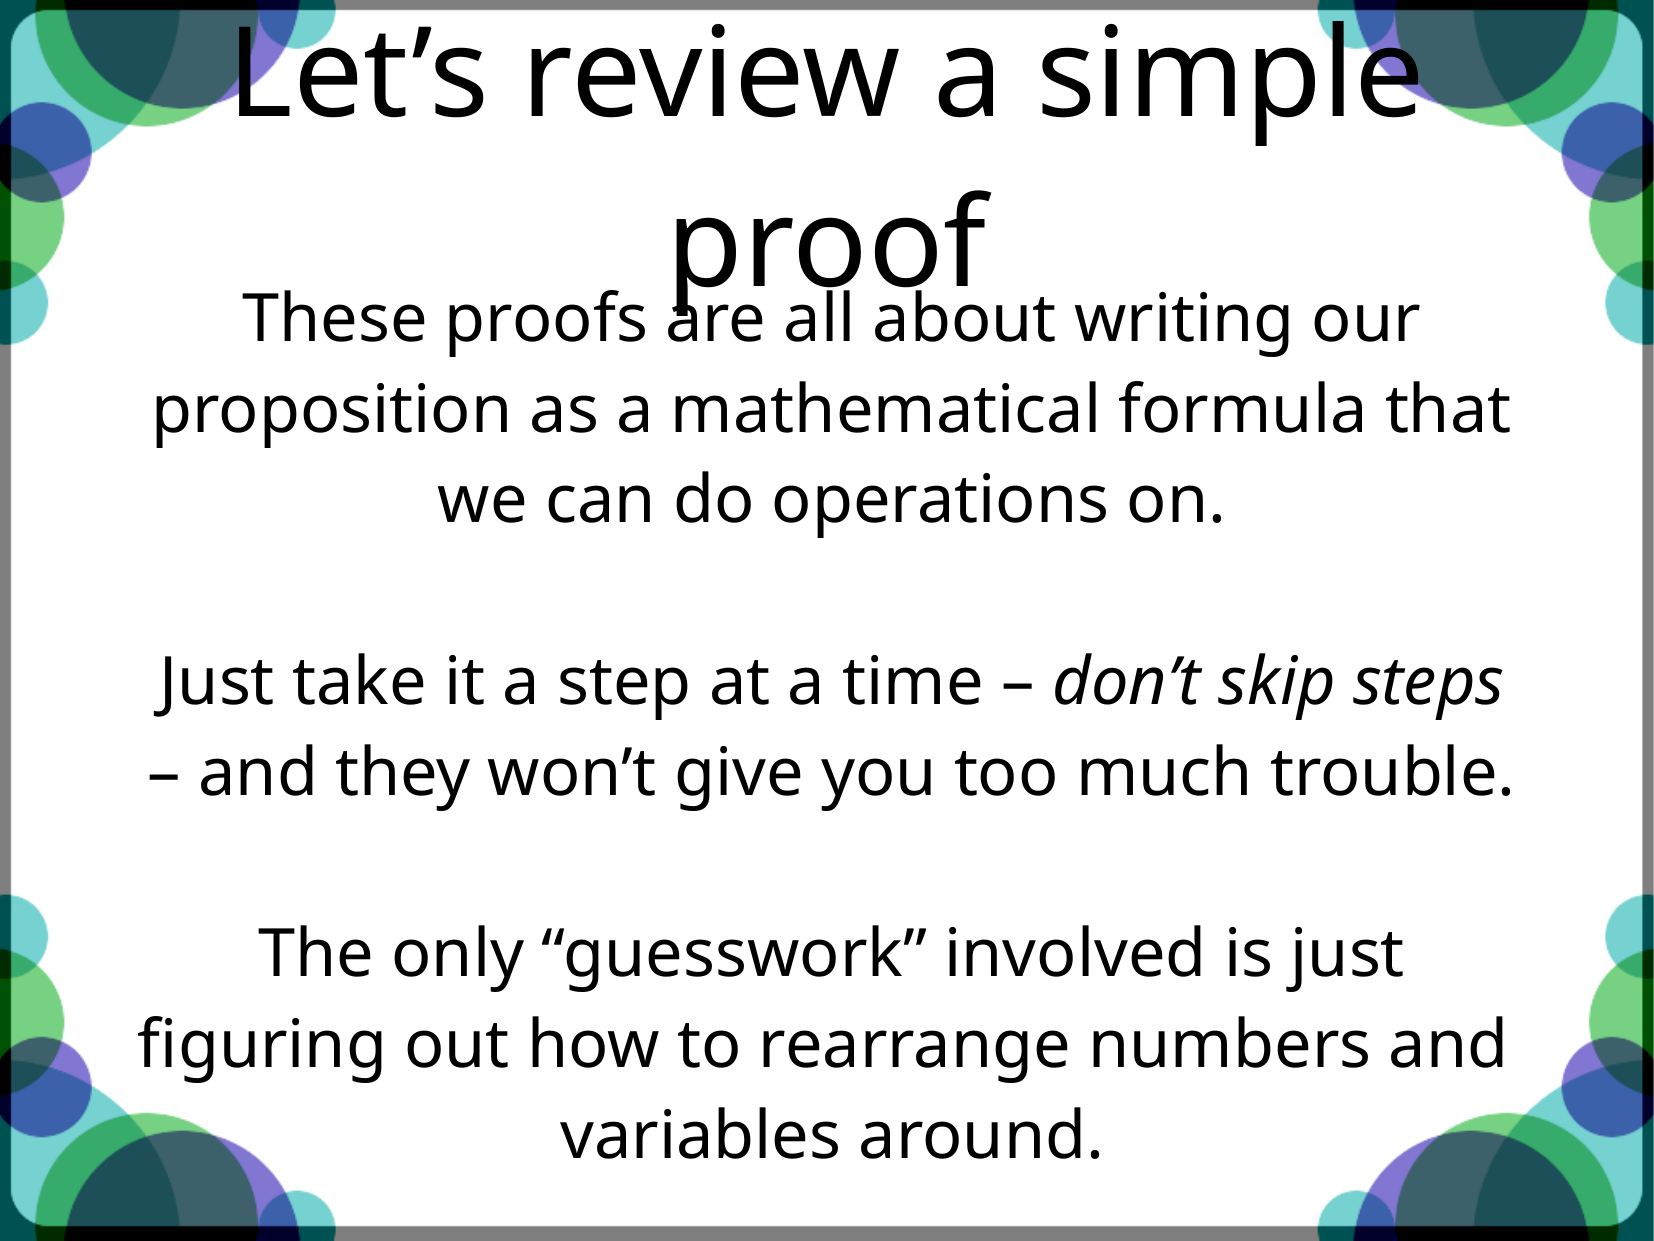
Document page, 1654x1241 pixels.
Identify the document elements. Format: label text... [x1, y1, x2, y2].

text_box These proofs are all about writing our proposition as a mathematical formula that we can do operations on. Just take it a step at a time – don’t skip steps – and they won’t give you too much trouble. The only “guesswork” involved is just figuring out how to rearrange numbers and variables around. [135, 270, 1531, 1018]
title Let’s review a simple proof [82, 49, 1571, 257]
picture [0, 0, 1654, 1241]
